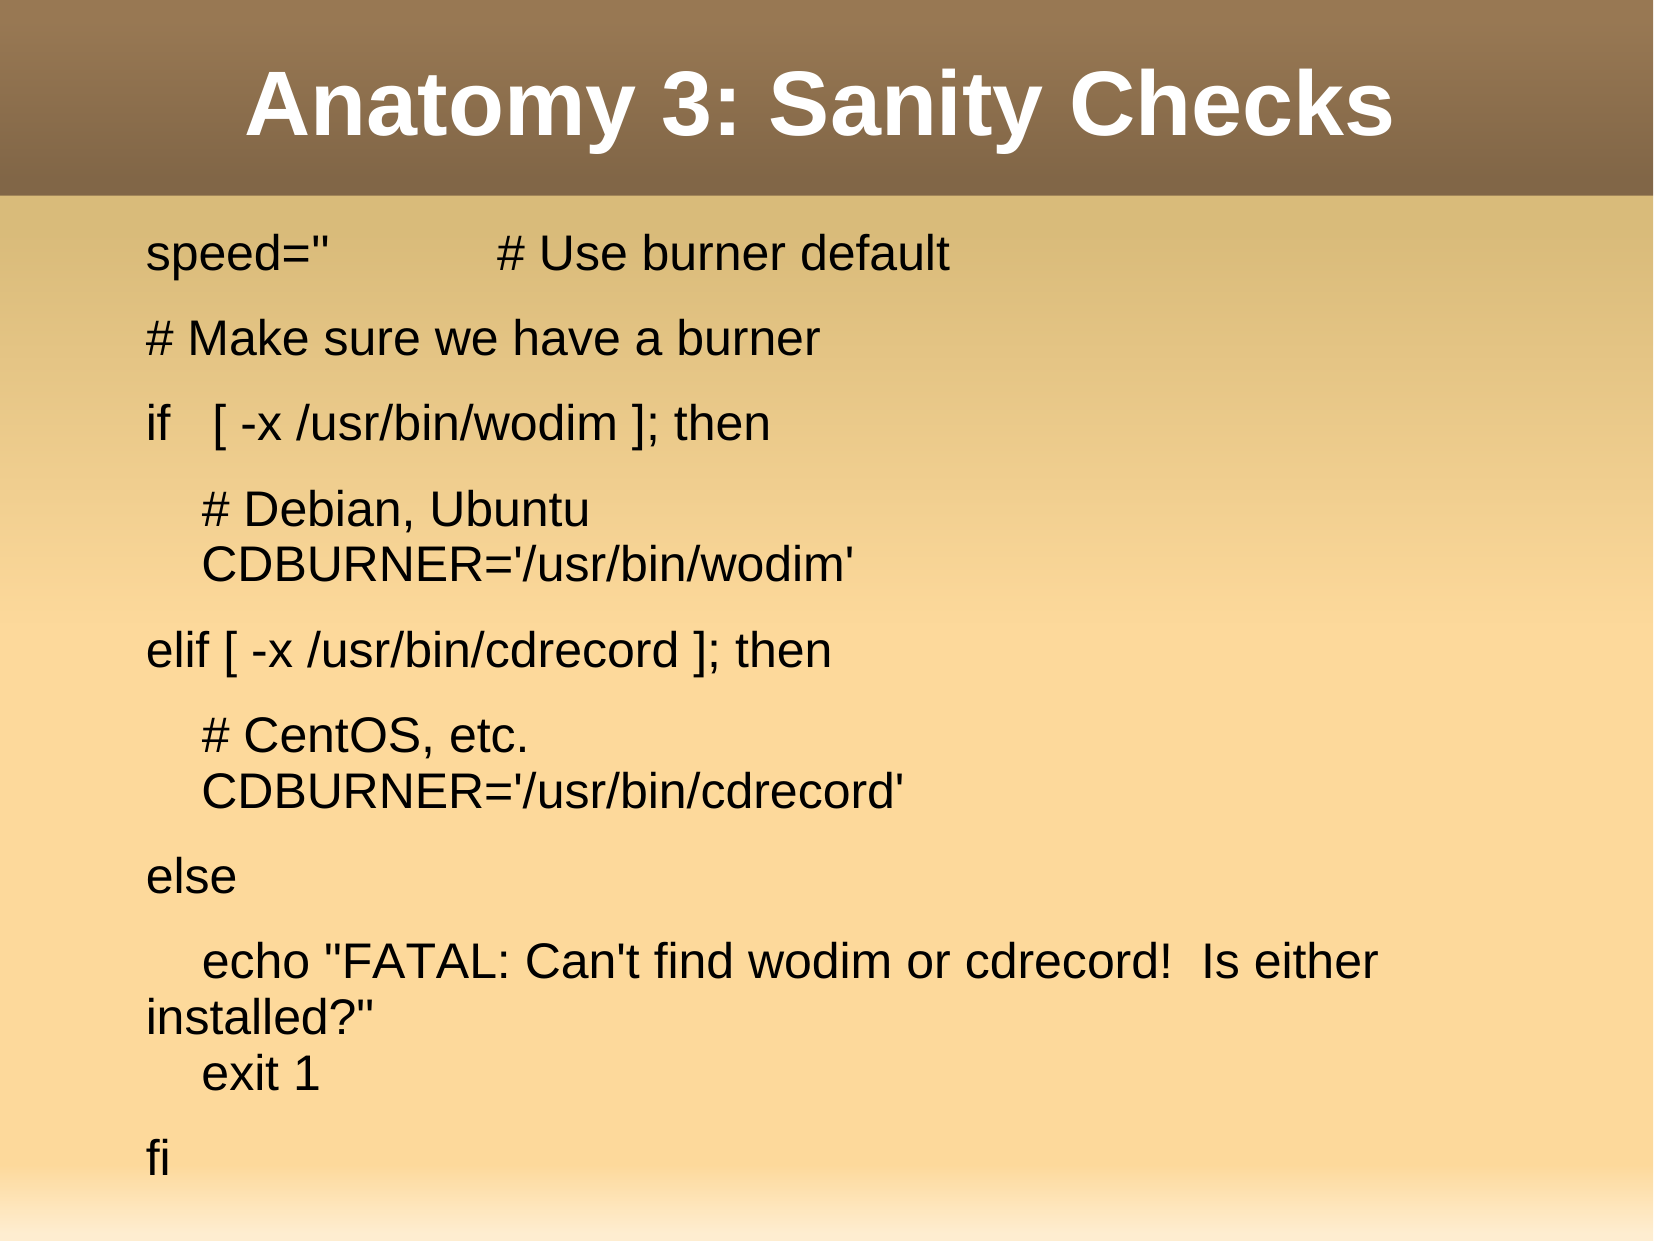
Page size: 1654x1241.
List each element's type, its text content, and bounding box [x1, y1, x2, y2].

picture [0, 0, 1654, 1241]
title Anatomy 3: Sanity Checks [76, 0, 1565, 208]
list speed='' # Use burner default # Make sure we have a burner if [ -x /usr/bin/wodim ]; then # Debian, Ubuntu CDBURNER='/usr/bin/wodim' elif [ -x /usr/bin/cdrecord ]; then # CentOS, etc. CDBURNER='/usr/bin/cdrecord' else echo "FATAL: Can't find wodim or cdrecord! Is either installed?" exit 1 fi [74, 225, 1563, 1187]
